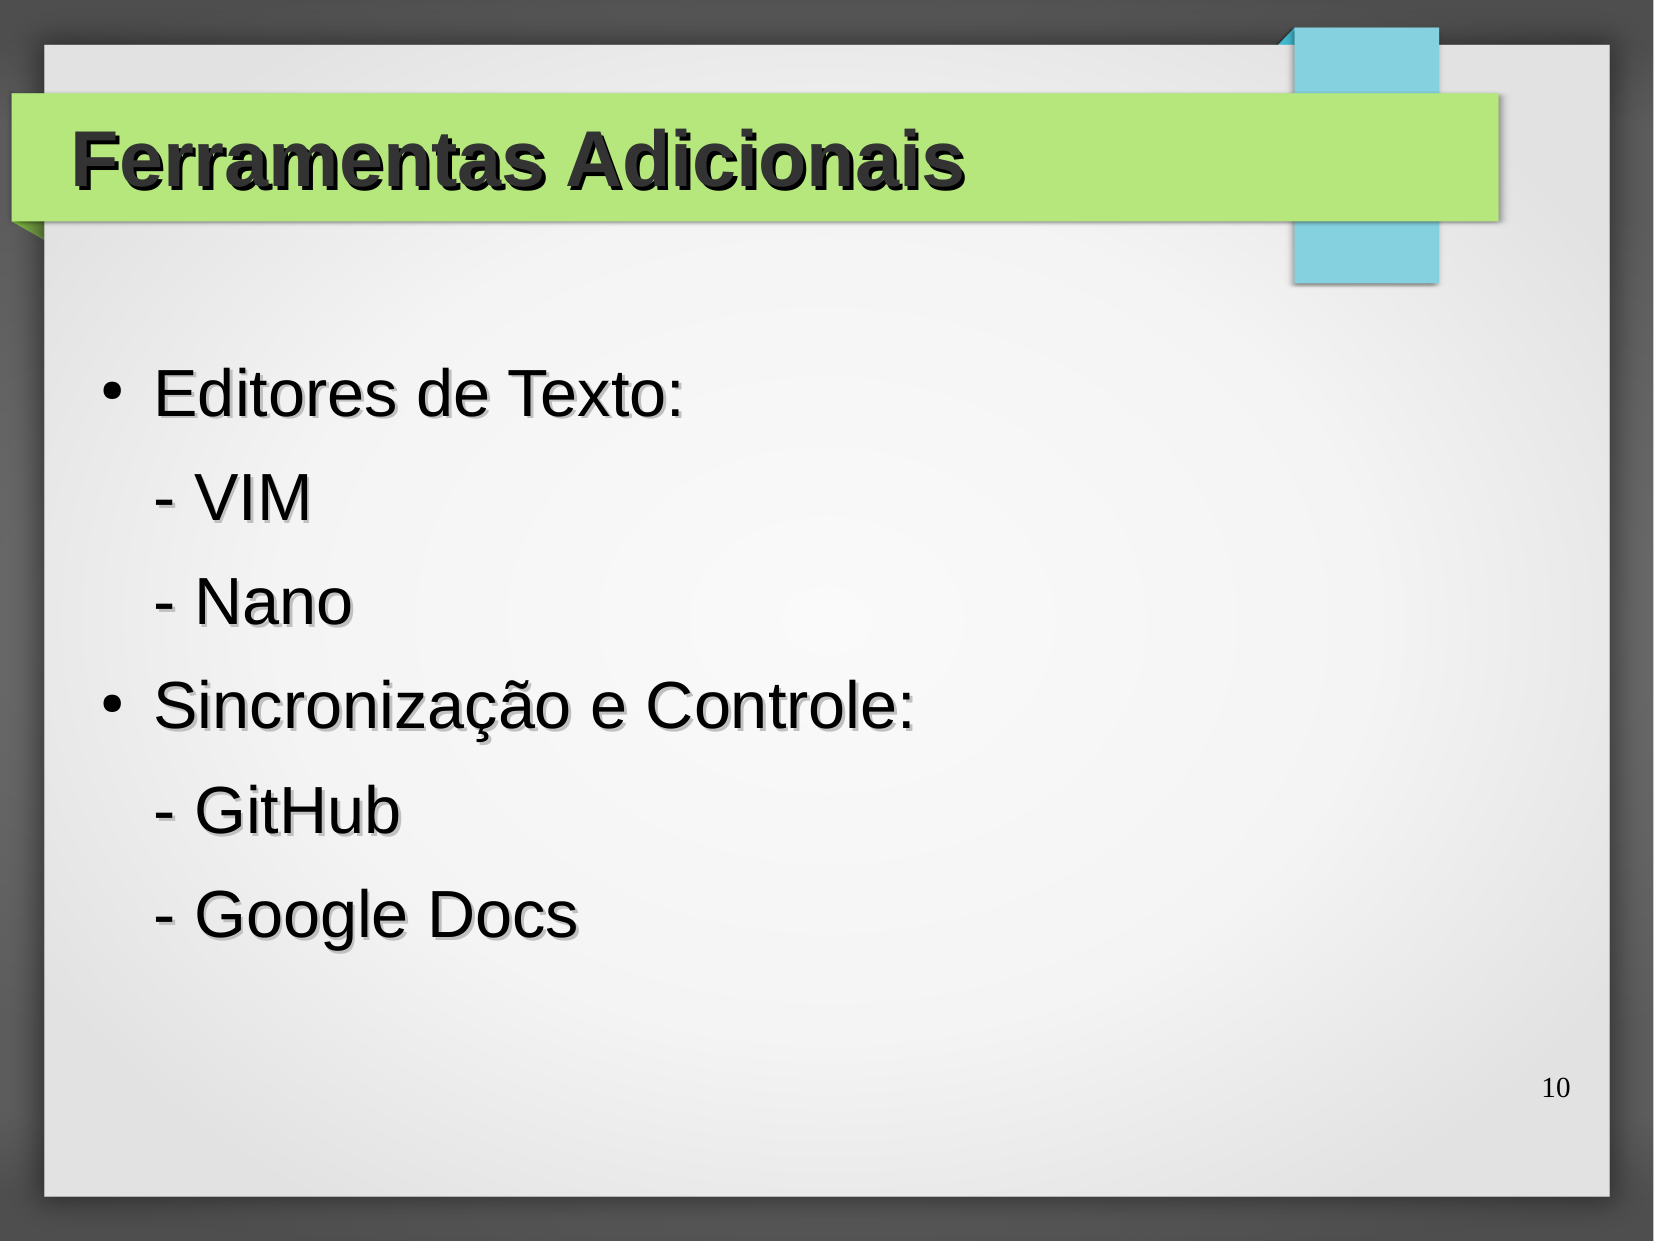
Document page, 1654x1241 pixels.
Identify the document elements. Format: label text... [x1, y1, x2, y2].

list Editores de Texto: - VIM - Nano Sincronização e Controle: - GitHub - Google Docs [82, 355, 1538, 1075]
title Ferramentas Adicionais [70, 106, 1229, 213]
picture [0, 0, 1654, 1241]
